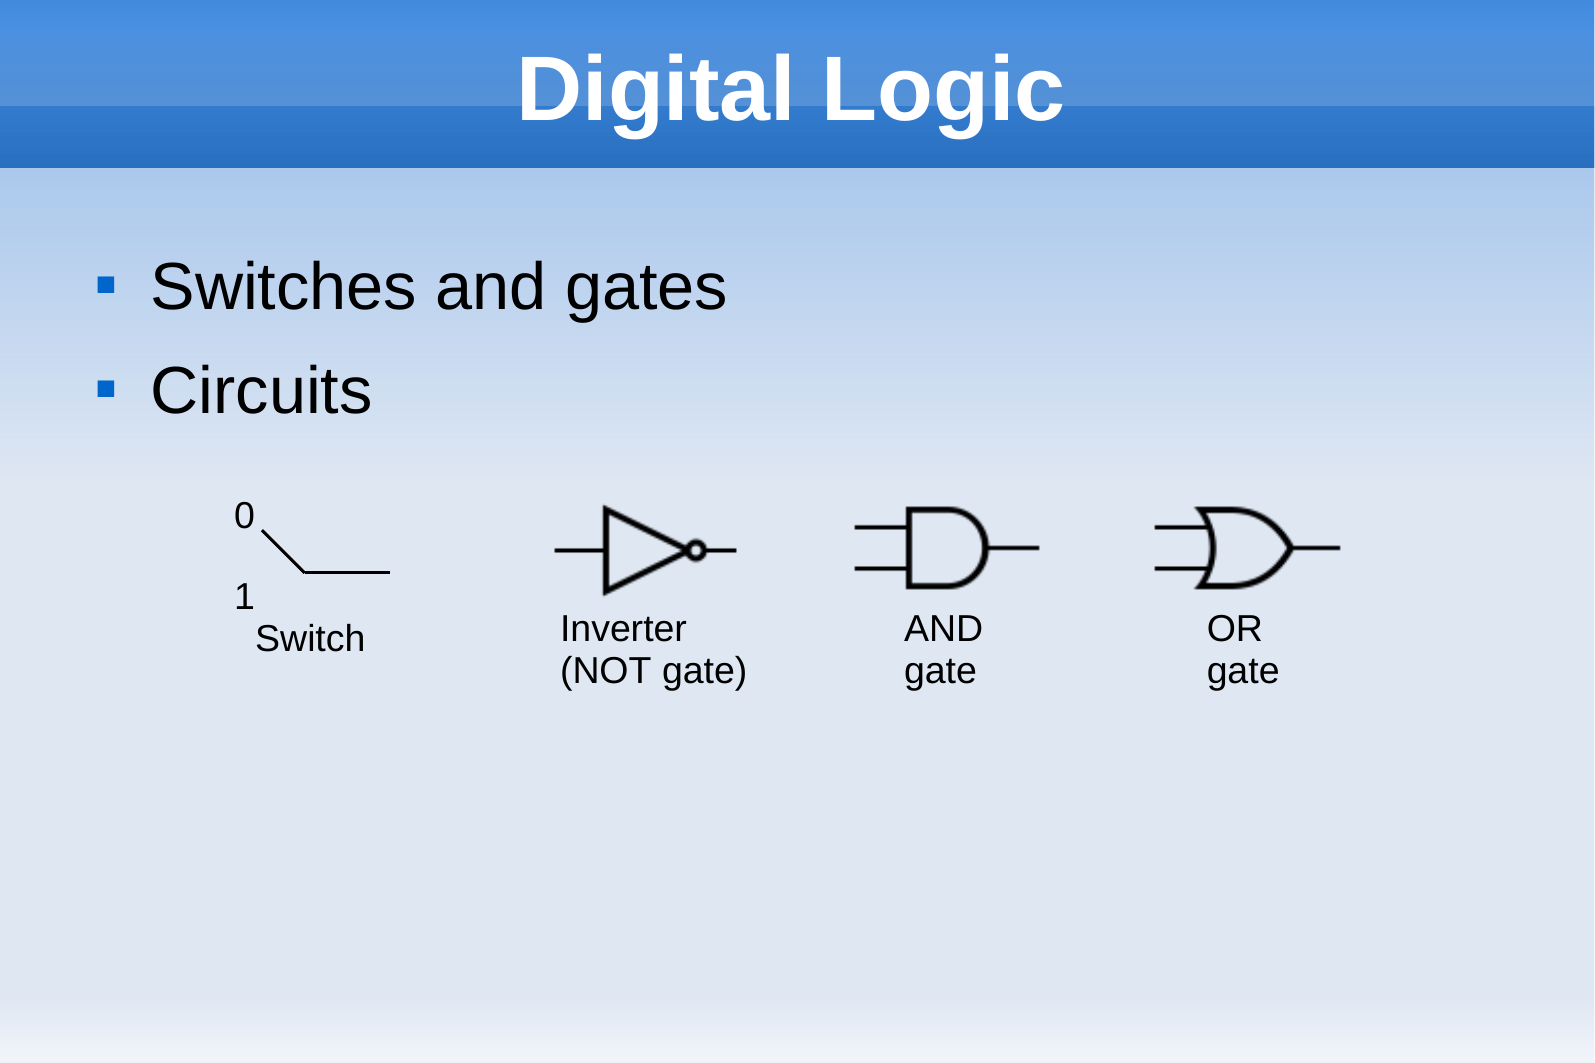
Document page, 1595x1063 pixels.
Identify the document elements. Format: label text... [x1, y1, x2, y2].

text_box AND gate [889, 600, 1071, 713]
picture [0, 0, 1595, 1063]
text_box Inverter (NOT gate) [545, 600, 845, 713]
title Digital Logic [74, 7, 1510, 171]
text_box 0 [219, 487, 305, 553]
list Switches and gates Circuits [79, 248, 1515, 936]
text_box OR gate [1192, 600, 1333, 713]
text_box 1 Switch [219, 567, 433, 681]
